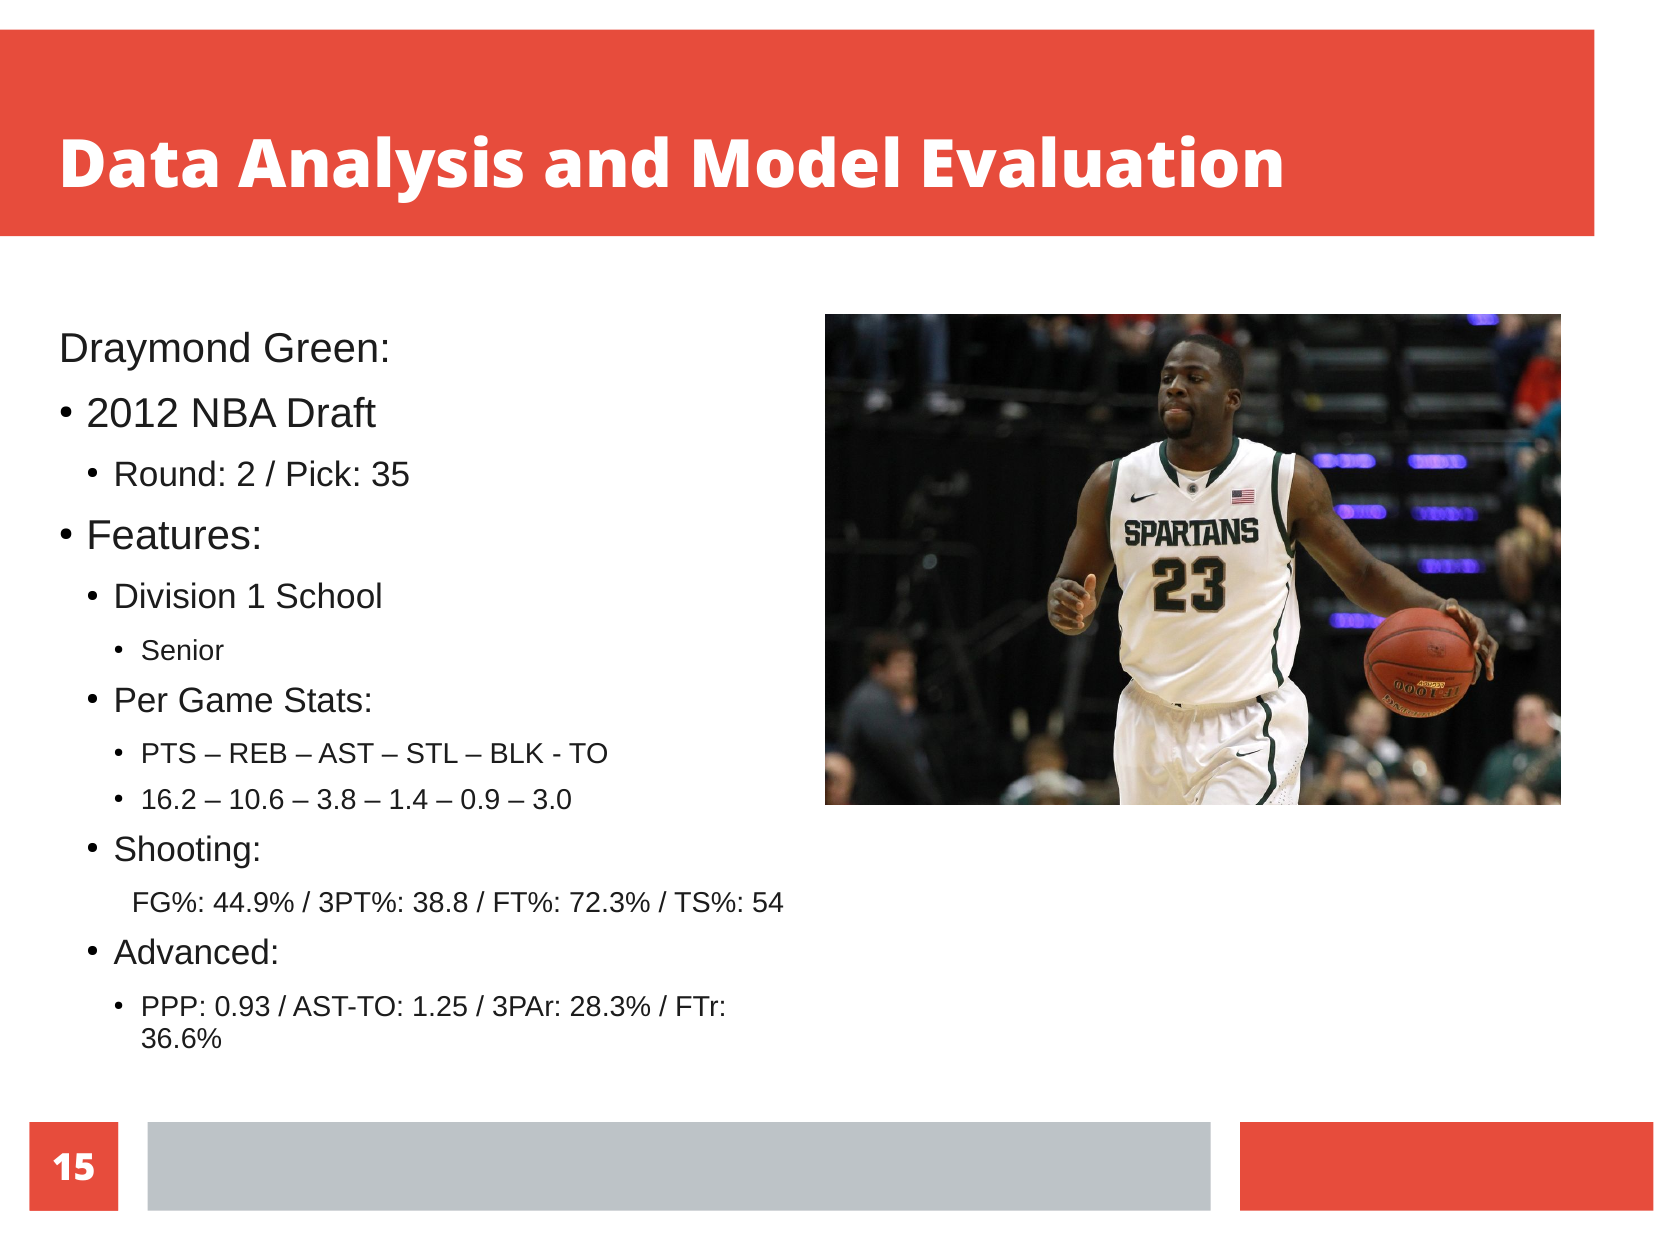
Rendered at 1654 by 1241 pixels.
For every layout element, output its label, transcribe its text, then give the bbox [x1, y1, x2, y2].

picture [825, 314, 1561, 805]
title Data Analysis and Model Evaluation [59, 59, 1595, 207]
list Draymond Green: 2012 NBA Draft Round: 2 / Pick: 35 Features: Division 1 School Senior Per Game Stats: PTS – REB – AST – STL – BLK - TO 16.2 – 10.6 – 3.8 – 1.4 – 0.9 – 3.0 Shooting: FG%: 44.9% / 3PT%: 38.8 / FT%: 72.3% / TS%: 54 Advanced: PPP: 0.93 / AST-TO: 1.25 / 3PAr: 28.3% / FTr: 36.6% [59, 324, 794, 1093]
